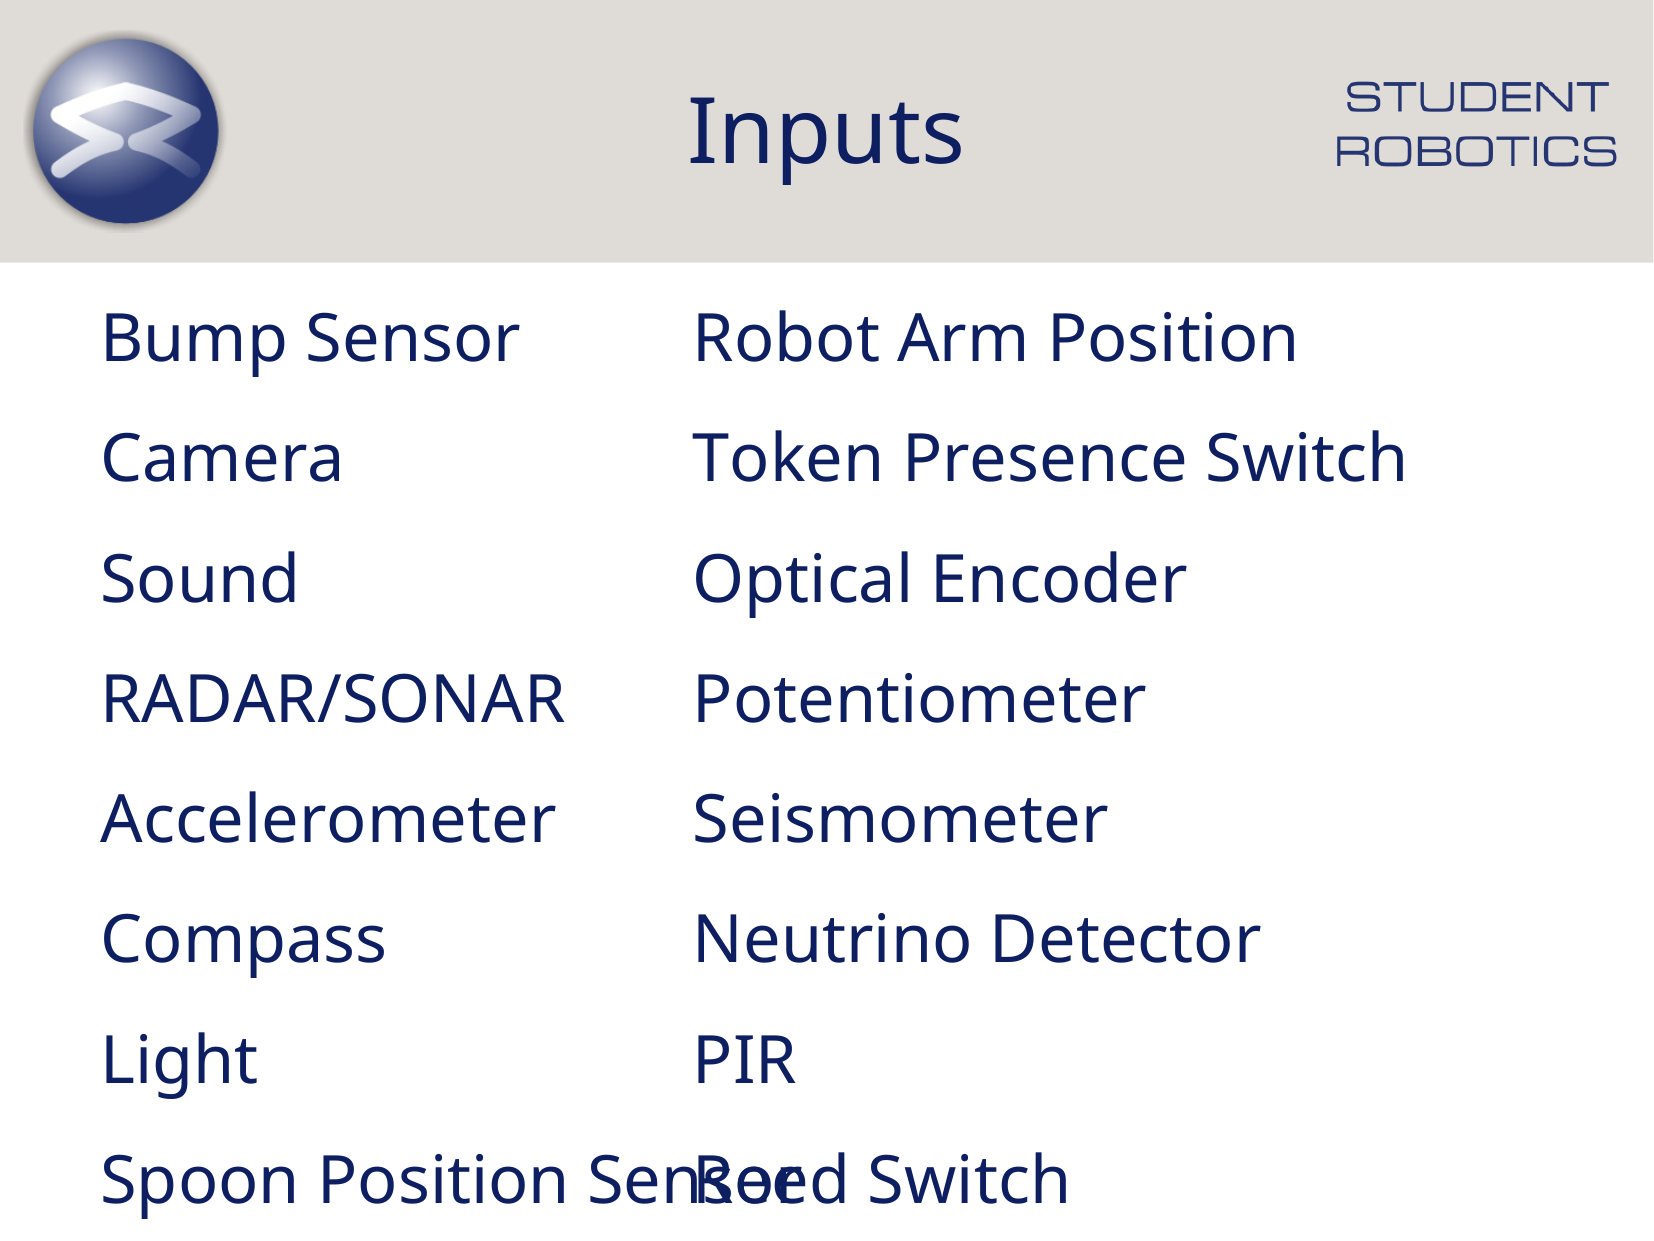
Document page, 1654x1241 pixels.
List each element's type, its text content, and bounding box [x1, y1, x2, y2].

list Bump Sensor Camera Sound RADAR/SONAR Accelerometer Compass Light Spoon Position Sensor [82, 290, 675, 1191]
list Robot Arm Position Token Presence Switch Optical Encoder Potentiometer Seismometer Neutrino Detector PIR Reed Switch Explosive Gas Detector [675, 290, 1572, 1220]
title Inputs [82, 0, 1571, 257]
picture [9, 19, 82, 245]
picture [1571, 68, 1633, 174]
